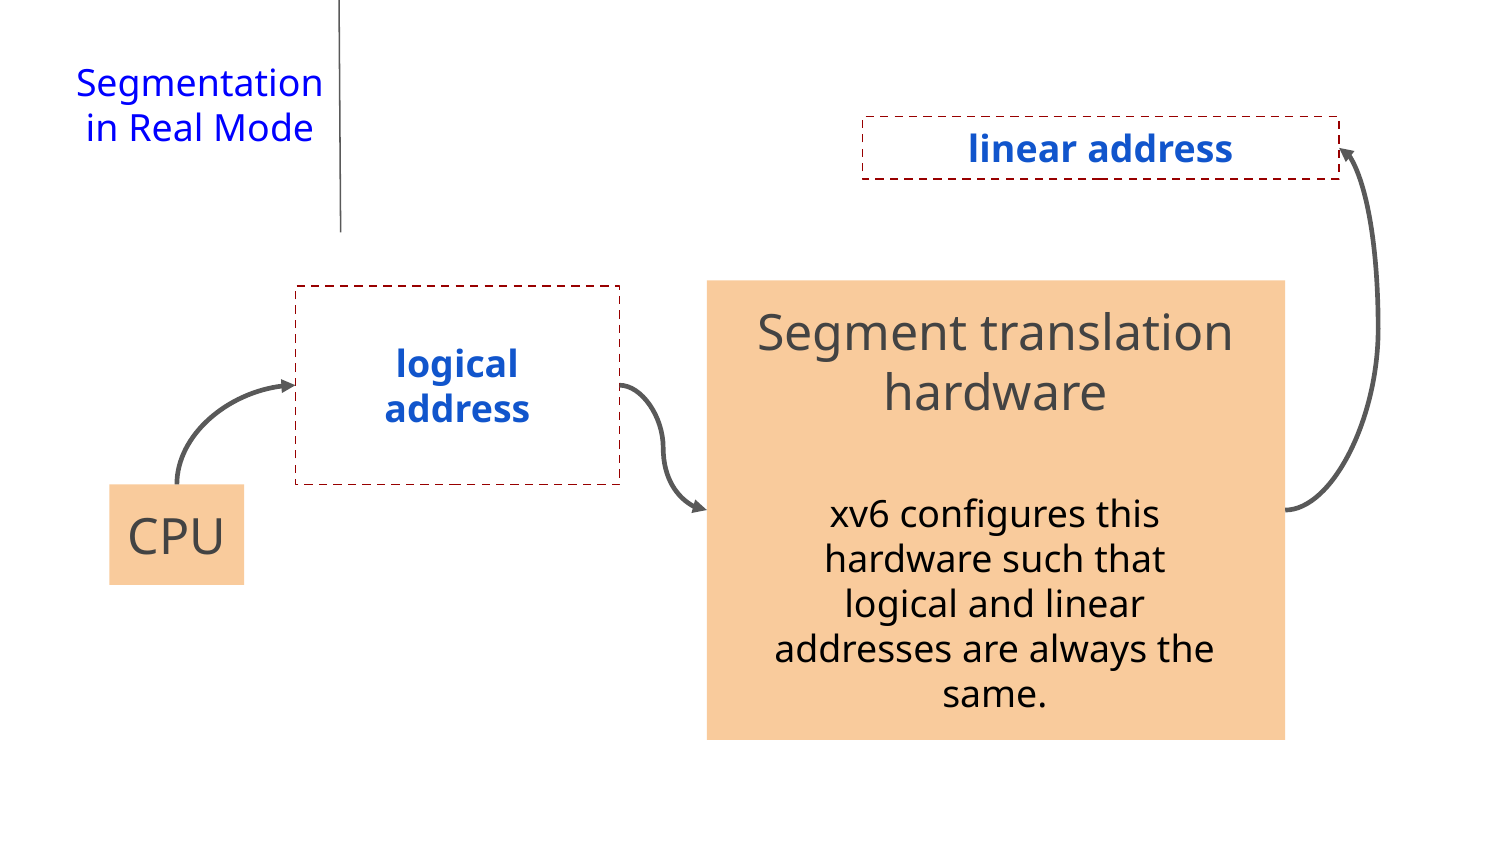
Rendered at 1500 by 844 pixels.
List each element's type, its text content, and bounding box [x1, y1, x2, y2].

text_box xv6 configures this hardware such that logical and linear addresses are always the same. [749, 528, 1240, 677]
text_box CPU [109, 484, 245, 585]
text_box Segmentation in Real Mode [0, 0, 339, 208]
text_box Segment translation hardware [706, 280, 1286, 740]
text_box linear address [862, 116, 1339, 180]
text_box logical address [313, 357, 602, 413]
